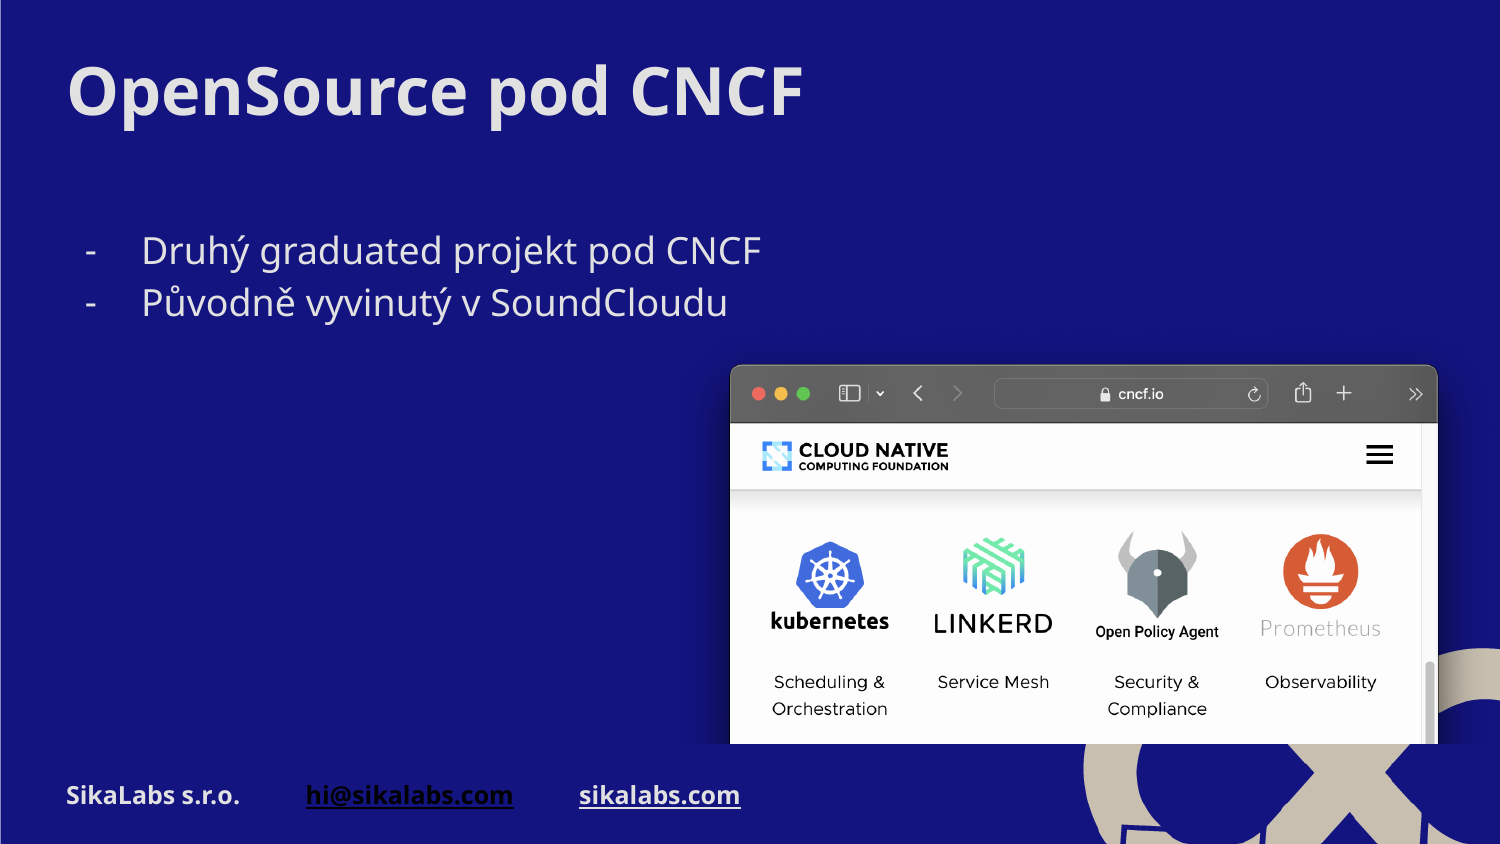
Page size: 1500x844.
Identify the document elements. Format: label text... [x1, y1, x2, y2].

list Druhý graduated projekt pod CNCF Původně vyvinutý v SoundCloudu [51, 205, 1449, 688]
picture [0, 0, 1500, 844]
title OpenSource pod CNCF [51, 33, 1449, 128]
